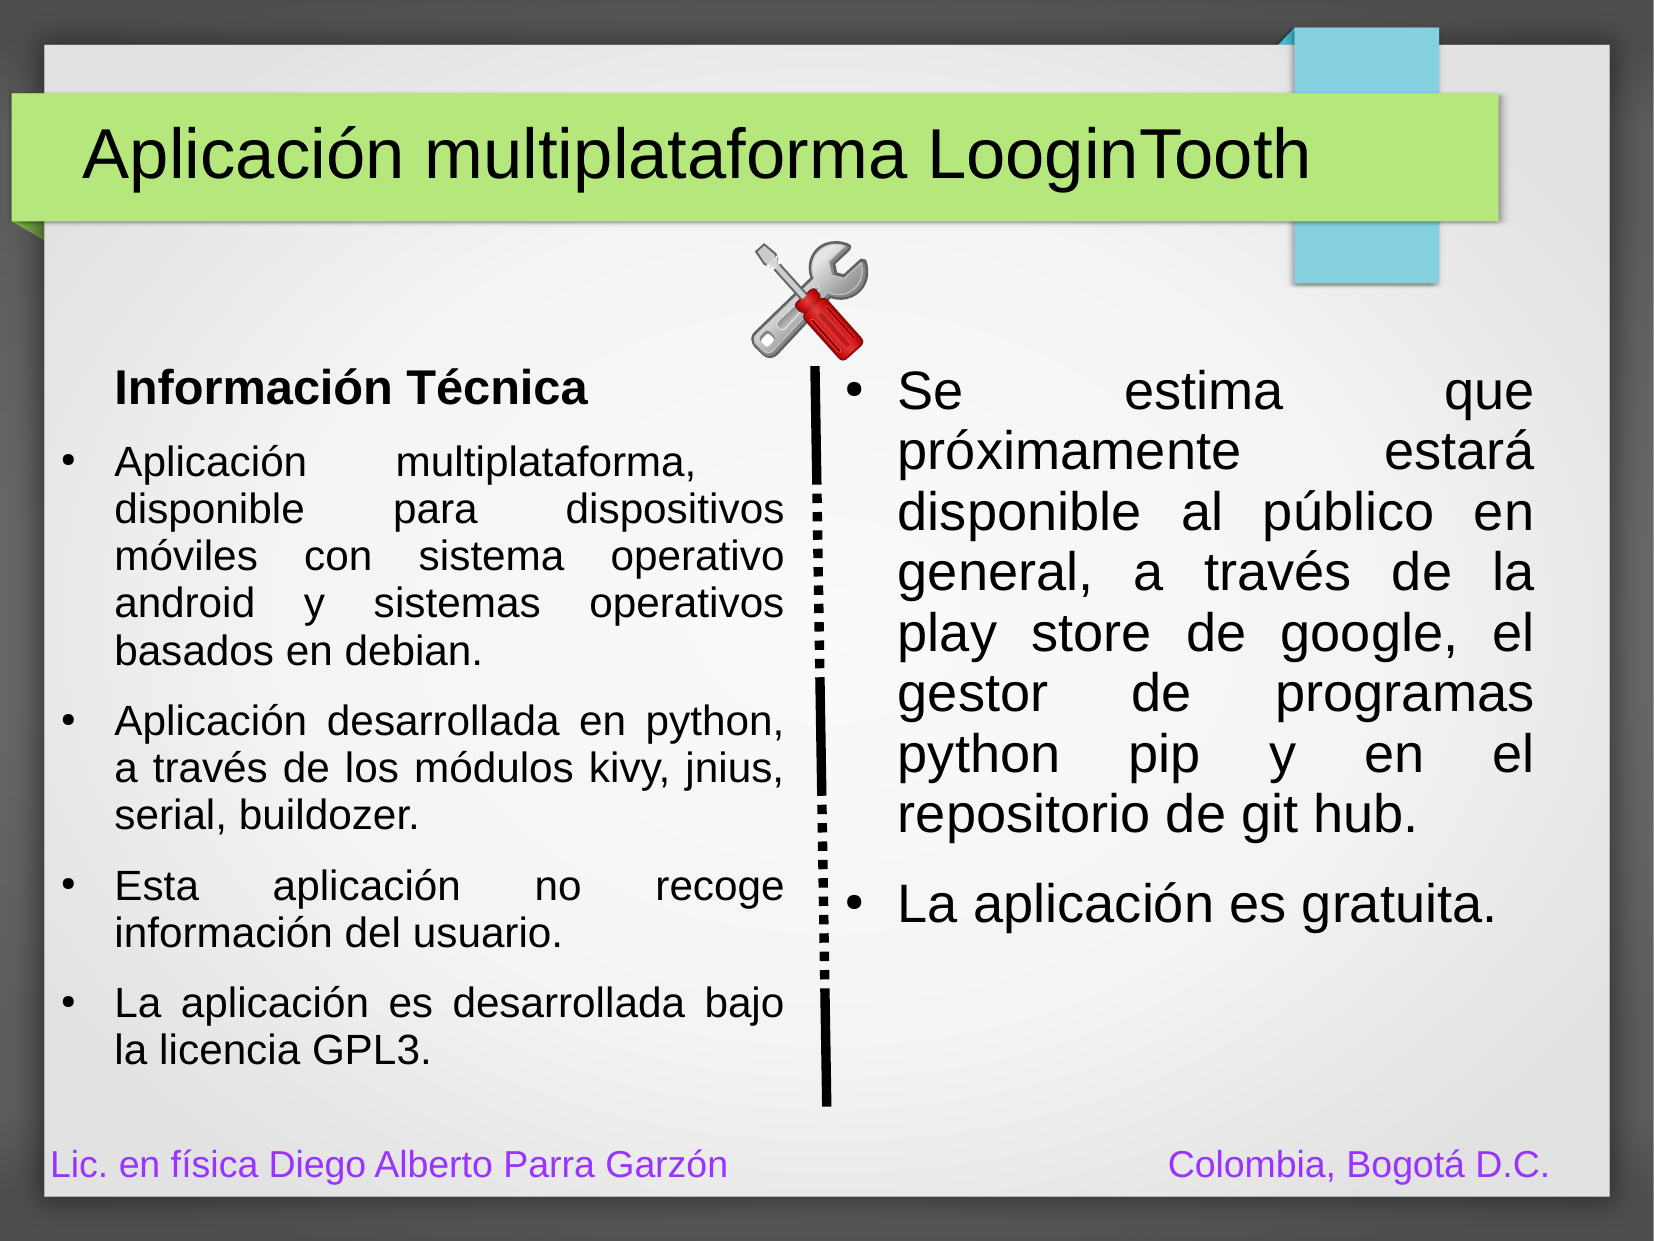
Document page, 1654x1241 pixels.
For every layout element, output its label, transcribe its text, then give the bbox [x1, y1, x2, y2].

list Se estima que próximamente estará disponible al público en general, a través de la play store de google, el gestor de programas python pip y en el repositorio de git hub. La aplicación es gratuita. [826, 360, 1536, 1107]
picture [0, 0, 1654, 1241]
text_box Lic. en física Diego Alberto Parra Garzón Colombia, Bogotá D.C. [35, 1136, 1607, 1193]
title Aplicación multiplataforma LooginTooth [82, 74, 1394, 233]
list Información Técnica Aplicación multiplataforma, disponible para dispositivos móviles con sistema operativo android y sistemas operativos basados en debian. Aplicación desarrollada en python, a través de los módulos kivy, jnius, serial, buildozer. Esta aplicación no recoge información del usuario. La aplicación es desarrollada bajo la licencia GPL3. [59, 360, 786, 1080]
